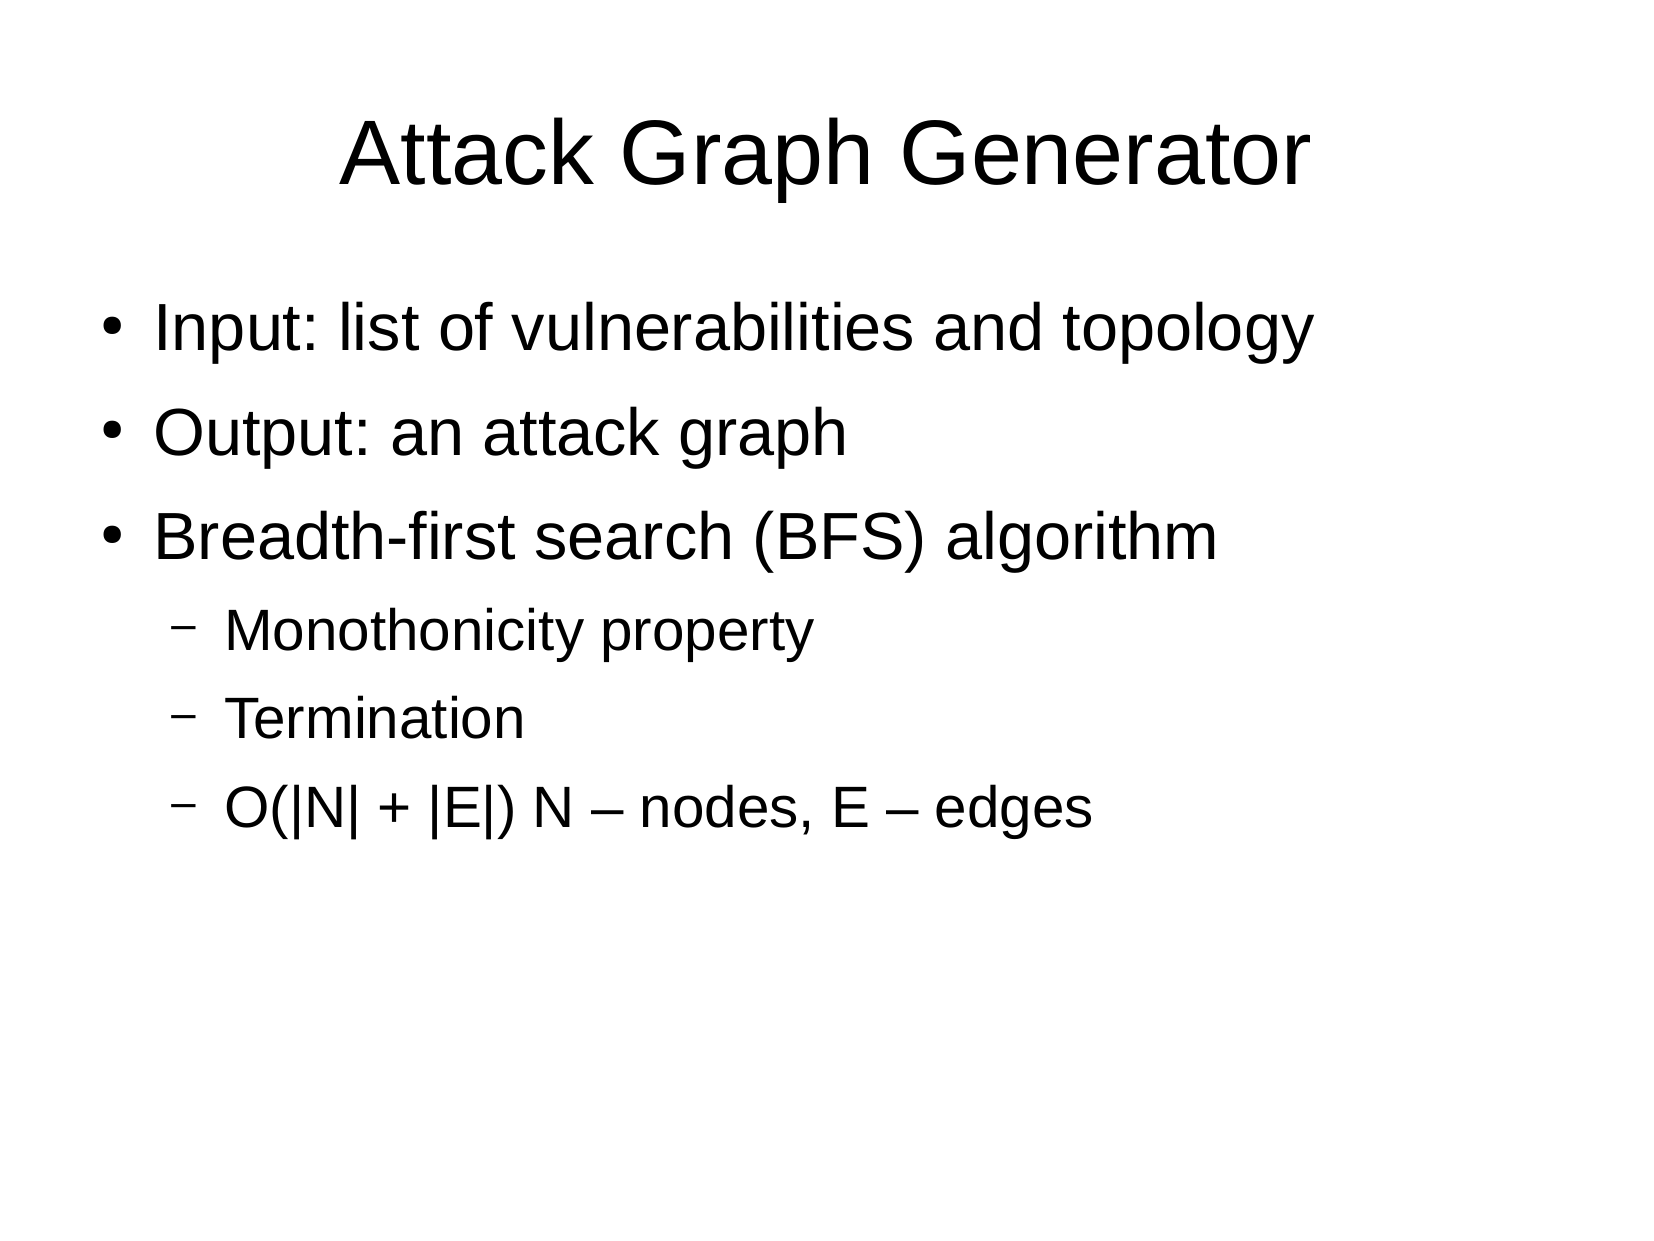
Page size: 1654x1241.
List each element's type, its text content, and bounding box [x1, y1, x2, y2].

list Input: list of vulnerabilities and topology Output: an attack graph Breadth-first search (BFS) algorithm Monothonicity property Termination O(|N| + |E|) N – nodes, E – edges [82, 290, 1571, 1010]
title Attack Graph Generator [82, 49, 1571, 257]
